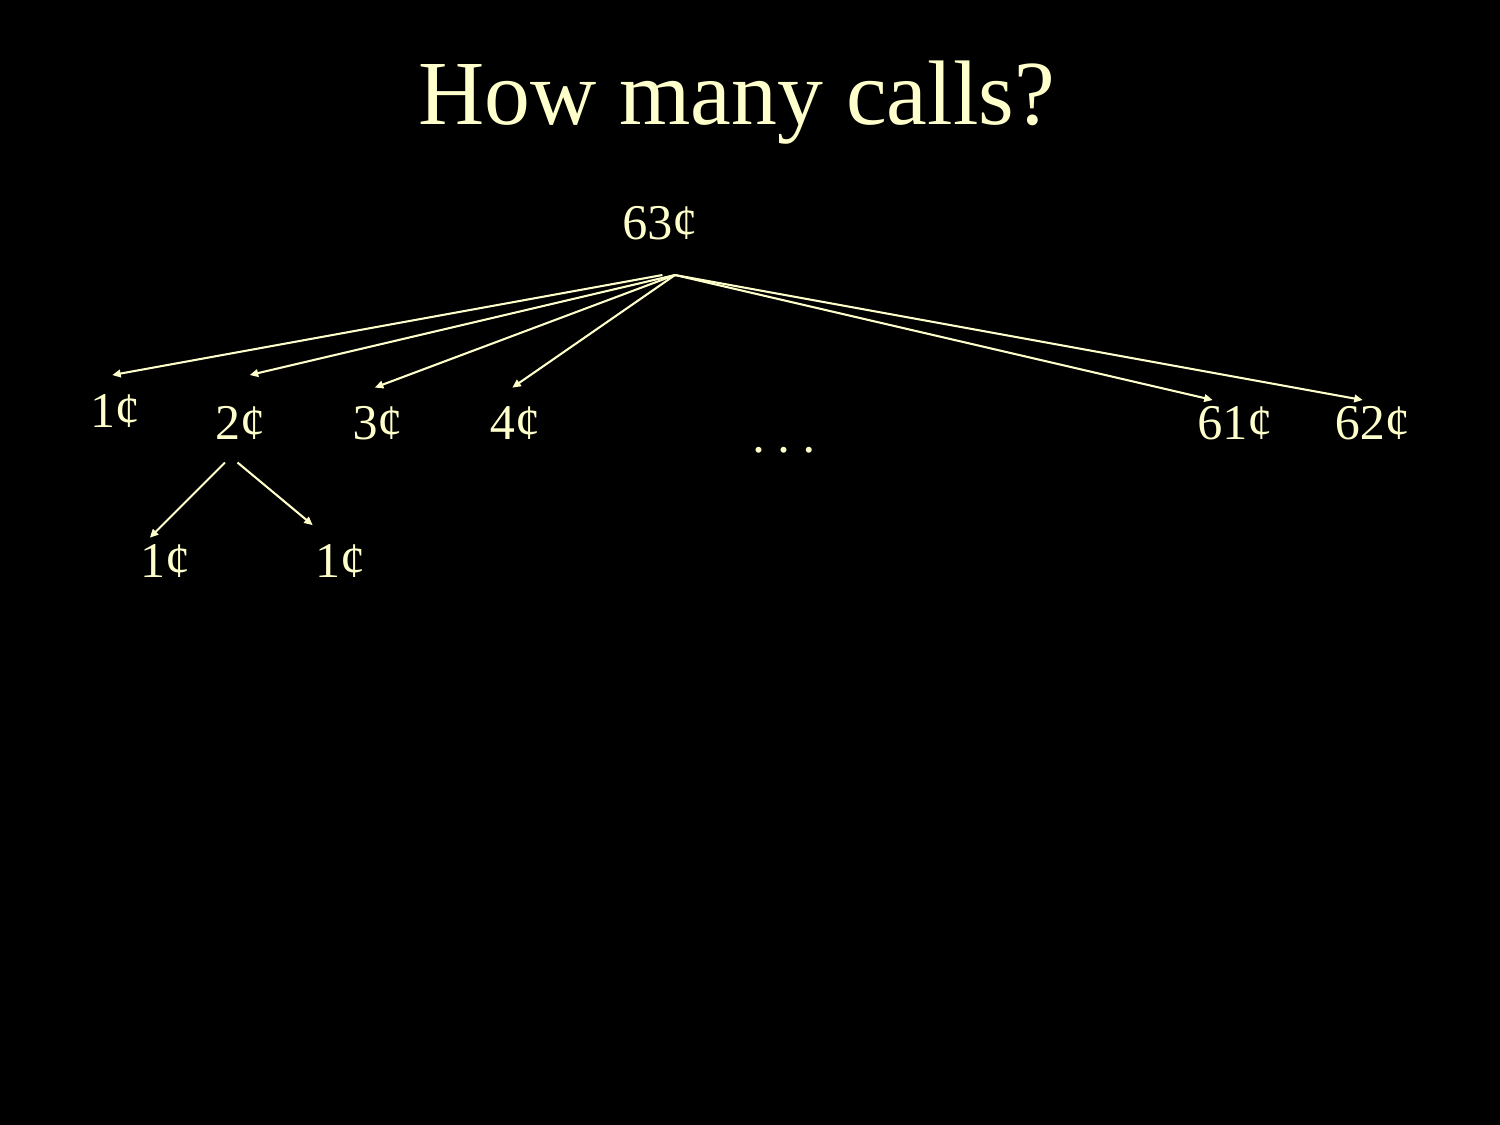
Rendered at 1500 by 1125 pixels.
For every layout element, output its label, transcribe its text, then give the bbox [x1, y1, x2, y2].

text_box 63¢ [607, 187, 713, 259]
text_box 4¢ [475, 387, 555, 459]
text_box 1¢ [75, 374, 155, 446]
text_box 1¢ [125, 524, 205, 596]
text_box 62¢ [1320, 387, 1425, 459]
text_box 2¢ [200, 387, 280, 459]
text_box . . . [737, 399, 830, 471]
title How many calls? [8, 35, 1467, 153]
text_box 61¢ [1182, 387, 1288, 459]
text_box 3¢ [337, 387, 418, 459]
text_box 1¢ [300, 524, 380, 596]
